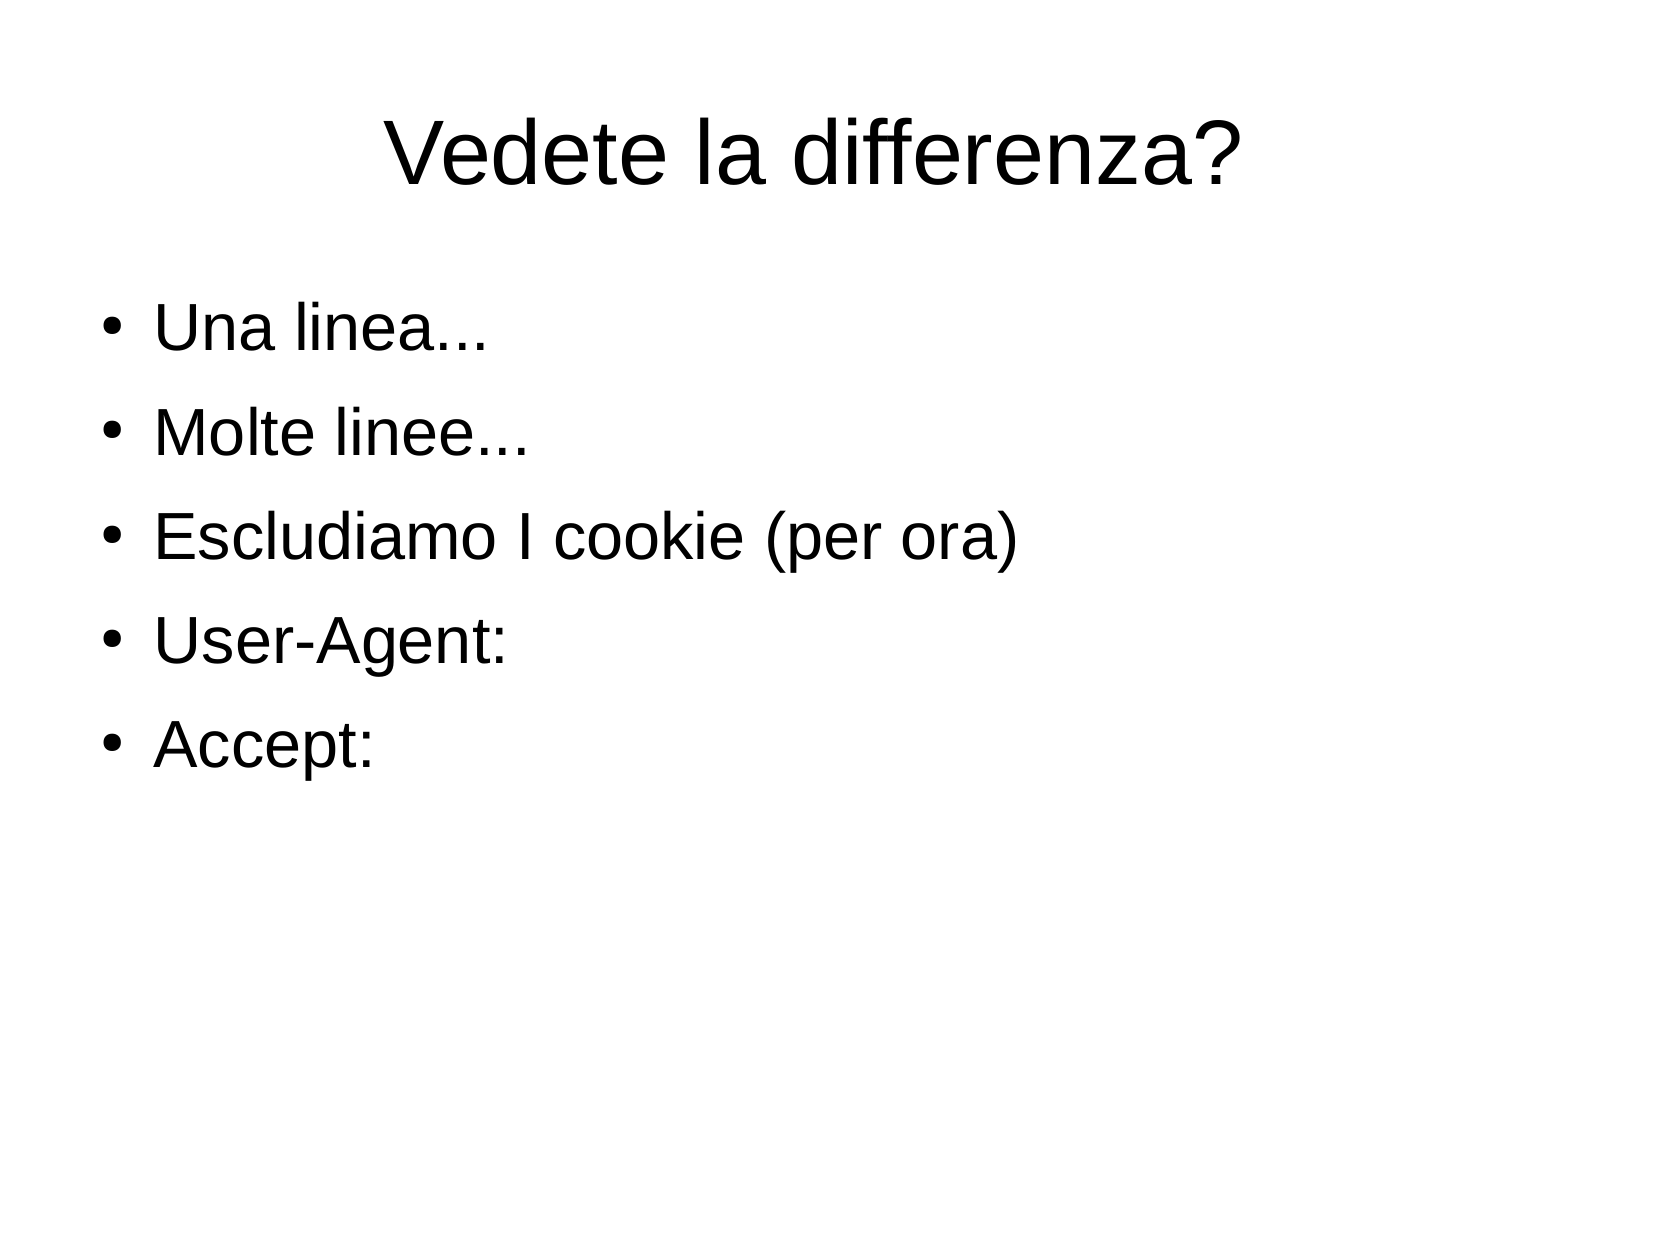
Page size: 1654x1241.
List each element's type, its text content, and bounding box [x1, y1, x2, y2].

list Una linea... Molte linee... Escludiamo I cookie (per ora) User-Agent: Accept: [82, 290, 1571, 1010]
title Vedete la differenza? [82, 49, 1571, 257]
